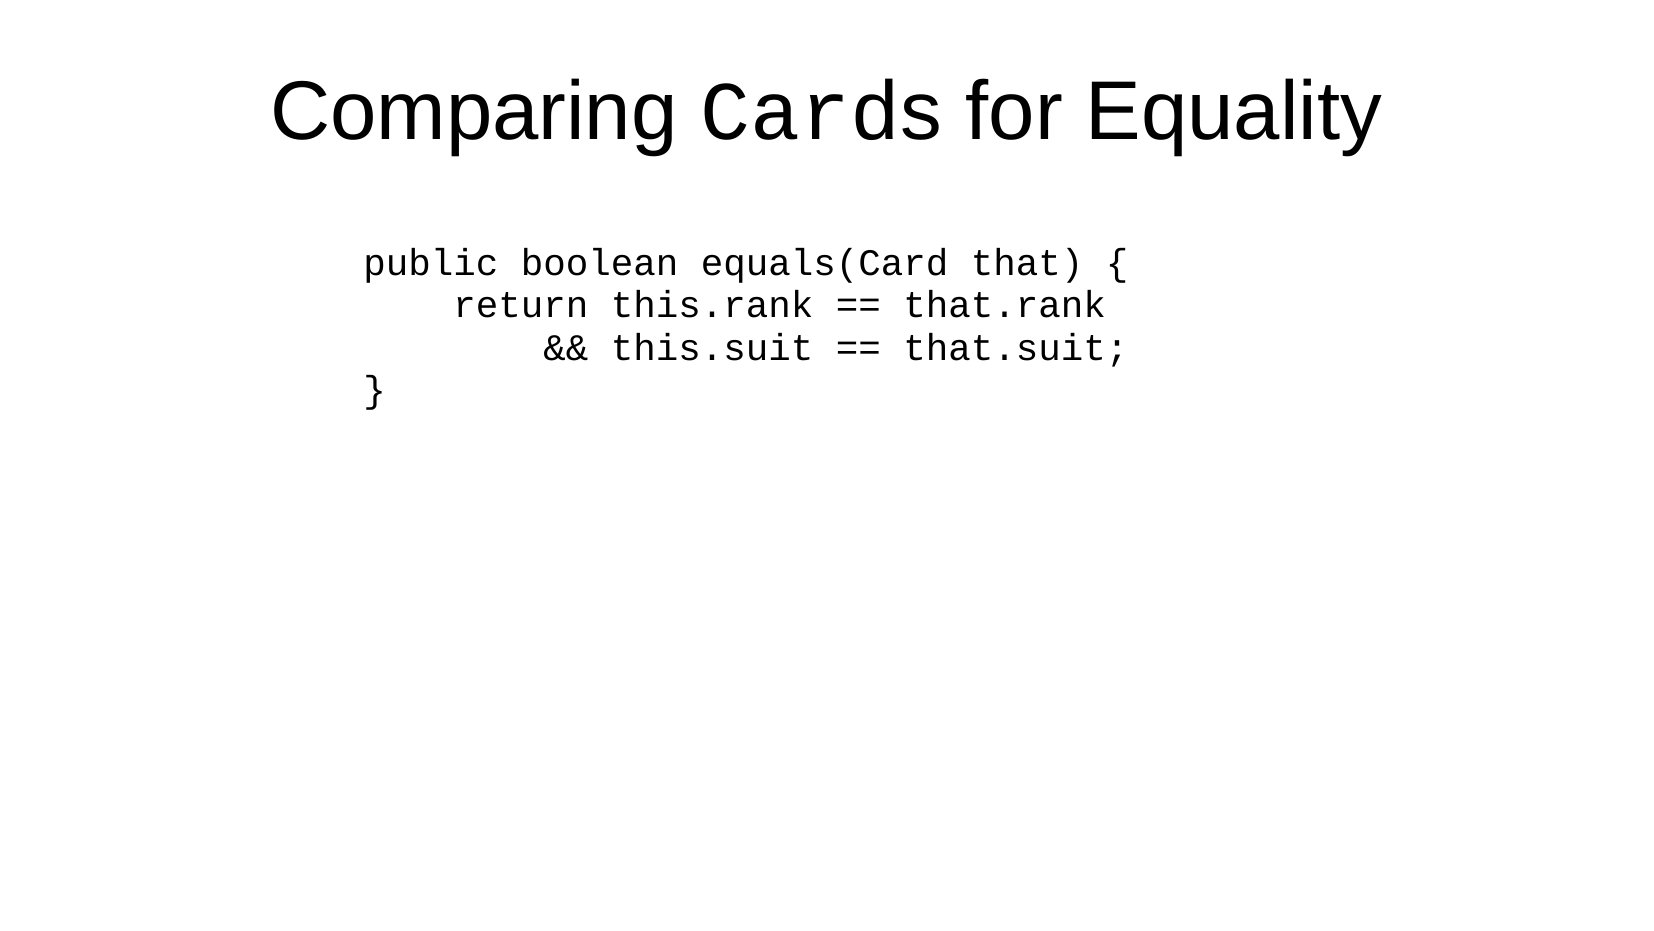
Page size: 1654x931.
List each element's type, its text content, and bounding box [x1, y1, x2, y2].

text_box public boolean equals(Card that) { return this.rank == that.rank && this.suit == that.suit; } [348, 236, 1326, 422]
title Comparing Cards for Equality [82, 37, 1571, 193]
